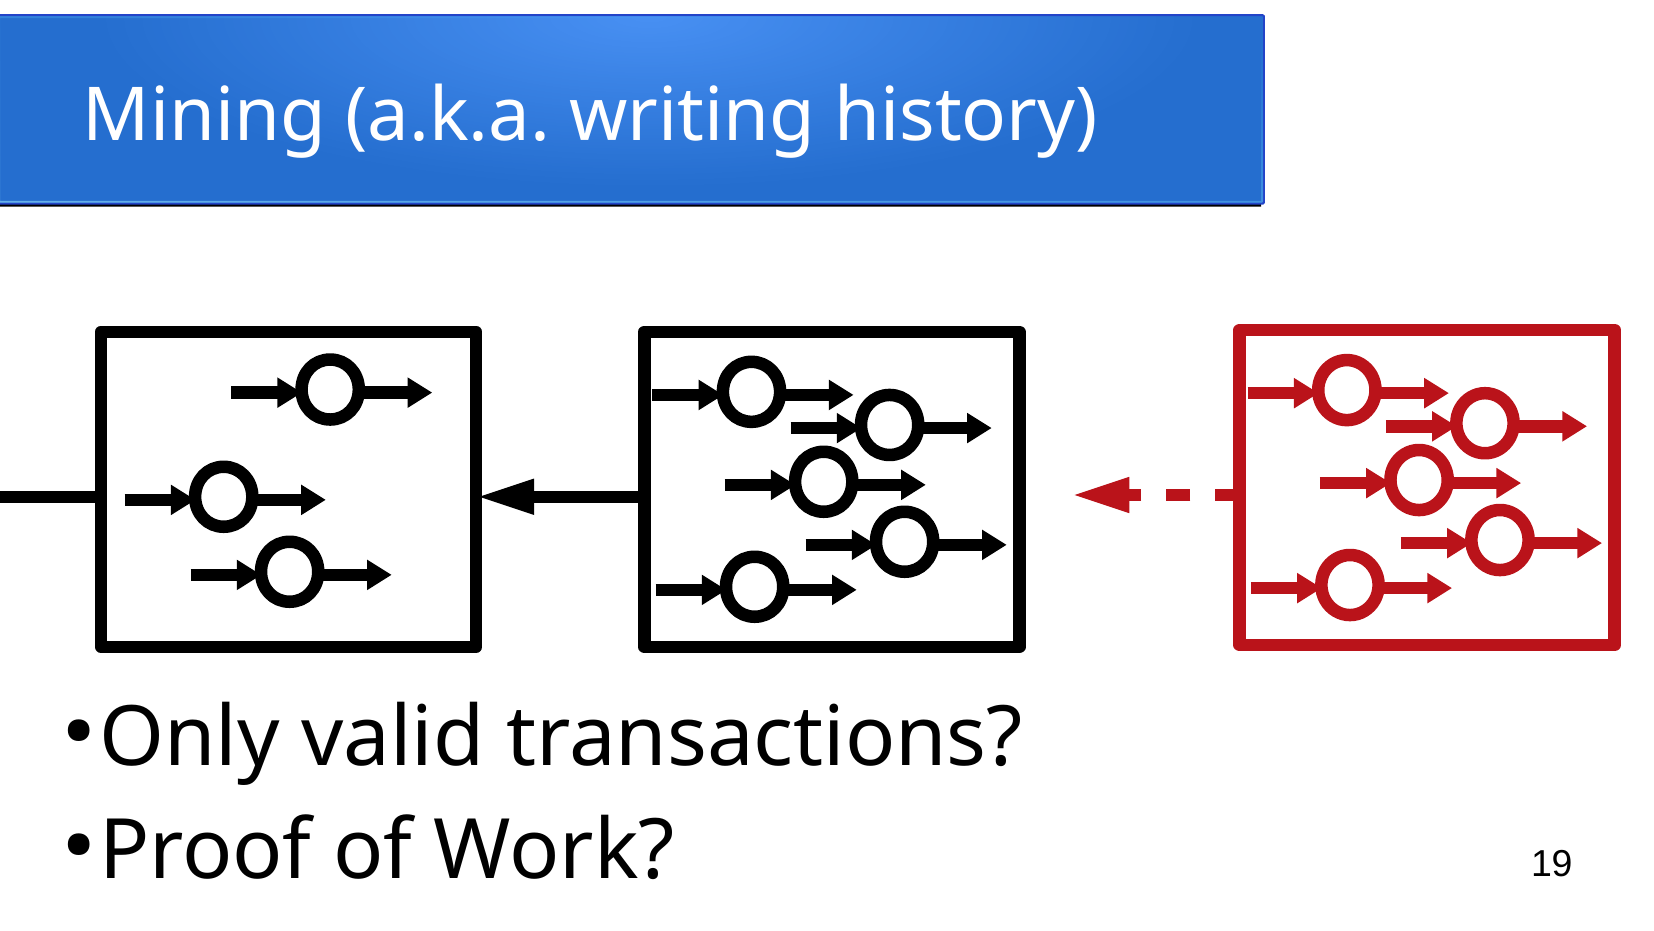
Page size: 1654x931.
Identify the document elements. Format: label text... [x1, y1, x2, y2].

text_box Only valid transactions? Proof of Work? [49, 668, 1040, 902]
picture [0, 325, 1026, 654]
title Mining (a.k.a. writing history) [82, 35, 1235, 189]
